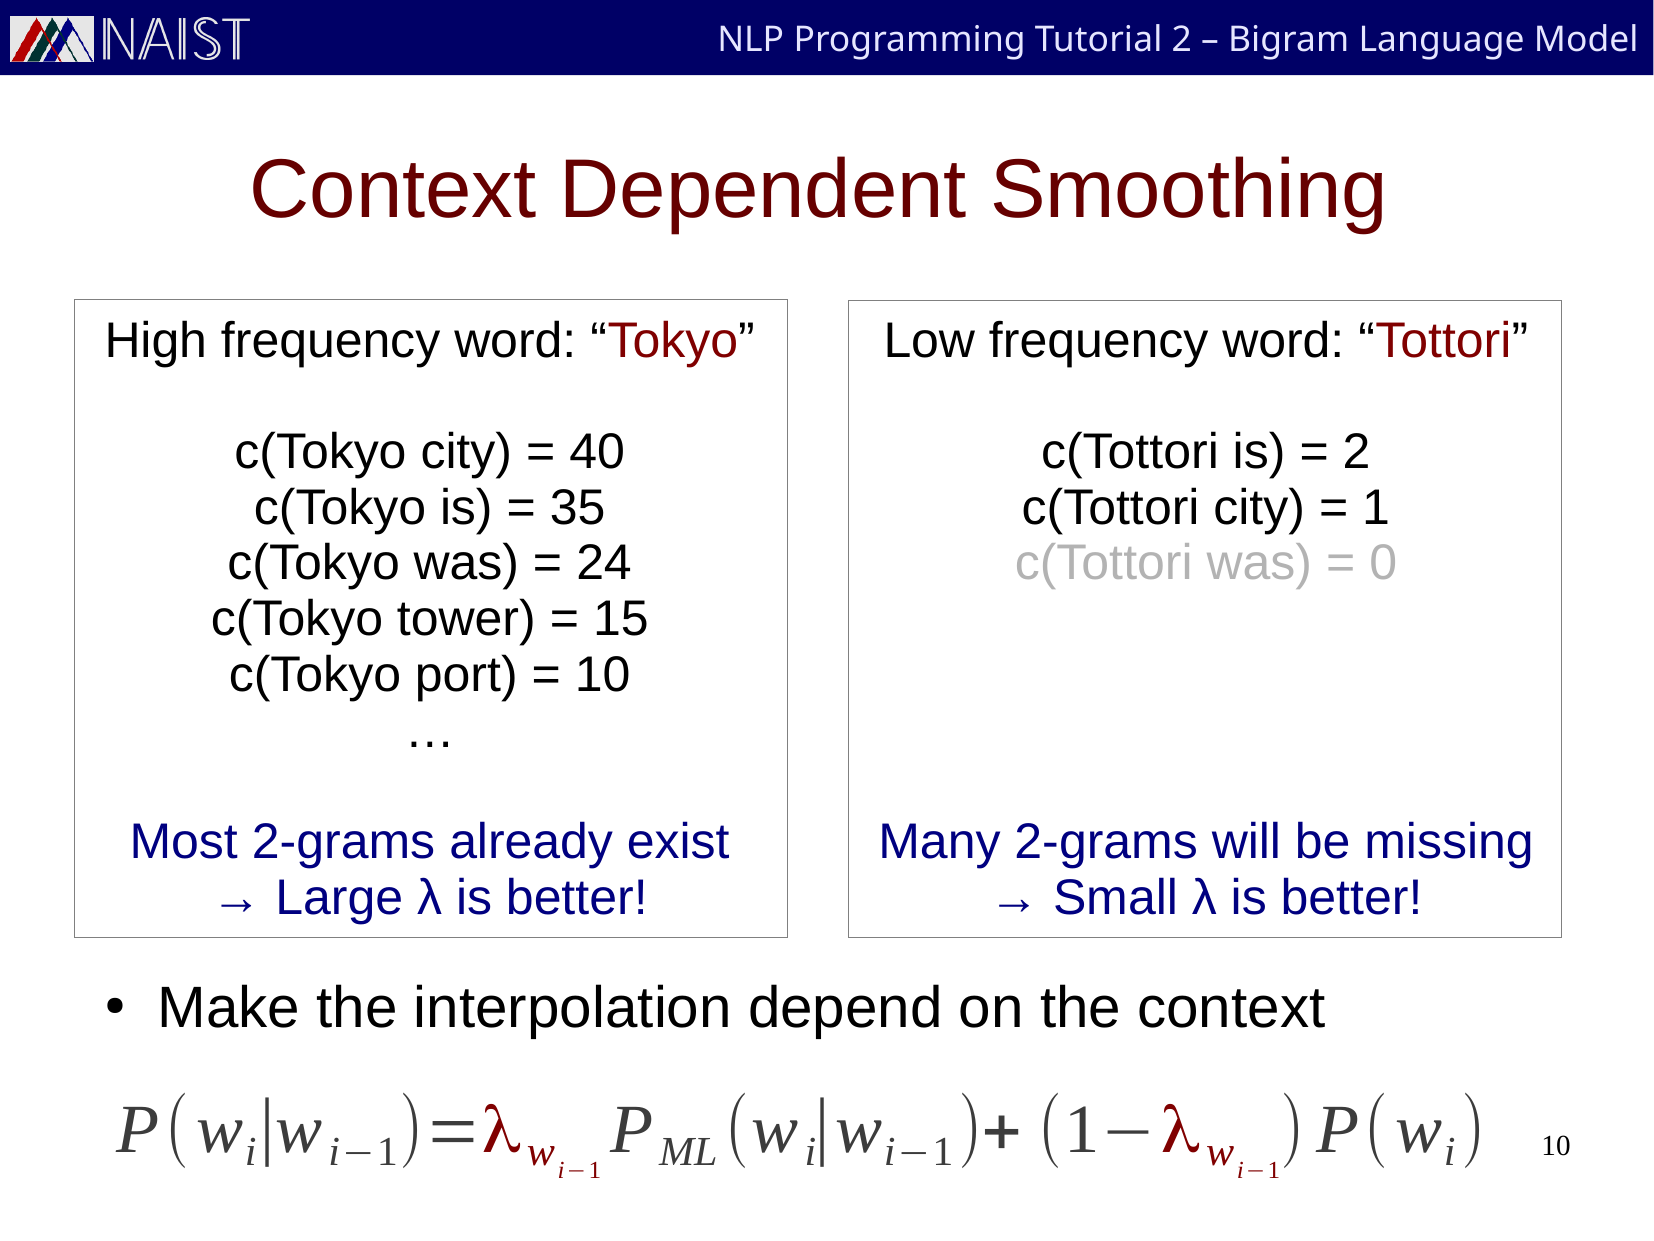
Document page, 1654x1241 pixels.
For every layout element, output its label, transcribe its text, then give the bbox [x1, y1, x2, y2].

text_box High frequency word: “Tokyo” c(Tokyo city) = 40 c(Tokyo is) = 35 c(Tokyo was) = 24 c(Tokyo tower) = 15 c(Tokyo port) = 10 … Most 2-grams already exist → Large λ is better! [89, 304, 770, 933]
picture [10, 16, 94, 62]
picture [102, 17, 251, 60]
text_box Low frequency word: “Tottori” c(Tottori is) = 2 c(Tottori city) = 1 c(Tottori was) = 0 Many 2-grams will be missing → Small λ is better! [863, 304, 1549, 933]
title Context Dependent Smoothing [75, 92, 1564, 285]
list Make the interpolation depend on the context [86, 975, 1576, 1119]
chart [94, 1087, 1501, 1183]
